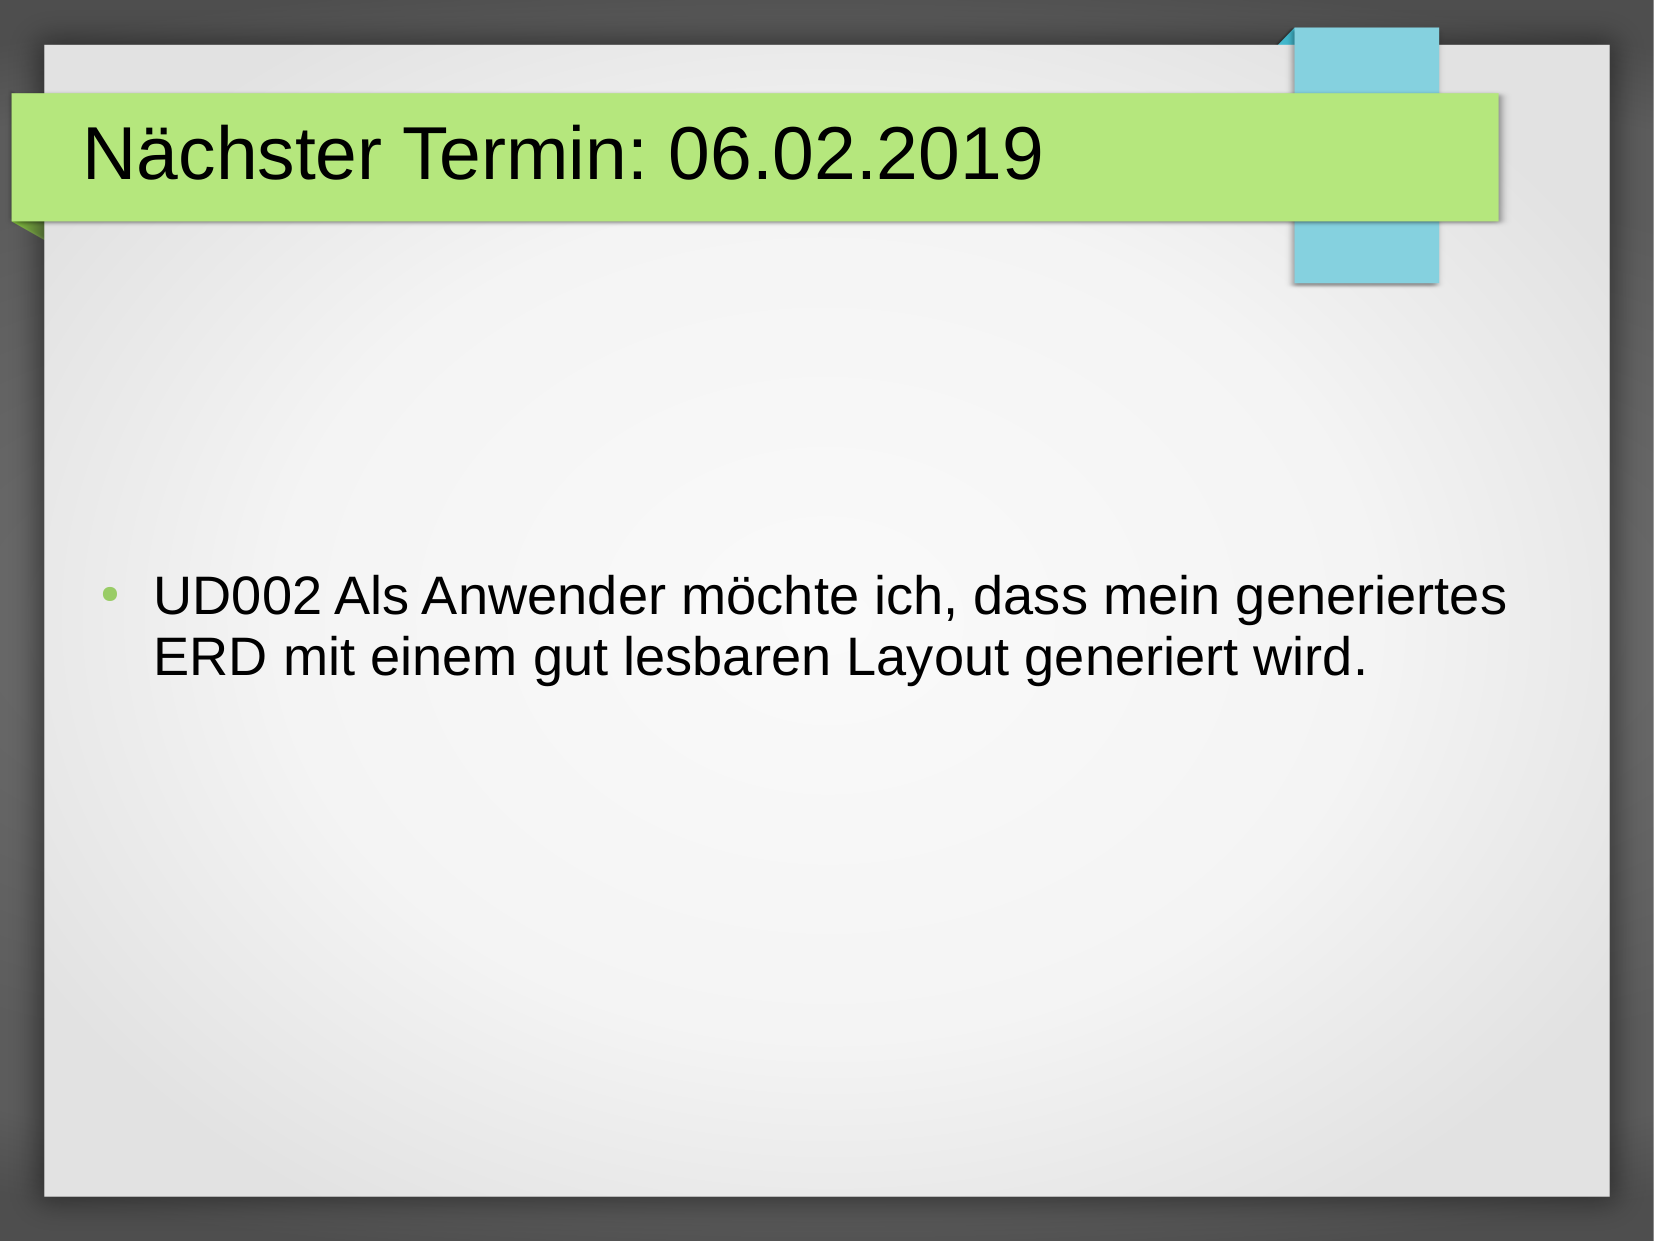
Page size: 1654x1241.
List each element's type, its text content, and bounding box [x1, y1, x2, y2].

list UD002 Als Anwender möchte ich, dass mein generiertes ERD mit einem gut lesbaren Layout generiert wird. [82, 295, 1571, 1015]
picture [0, 0, 1654, 1241]
title Nächster Termin: 06.02.2019 [82, 94, 1264, 213]
